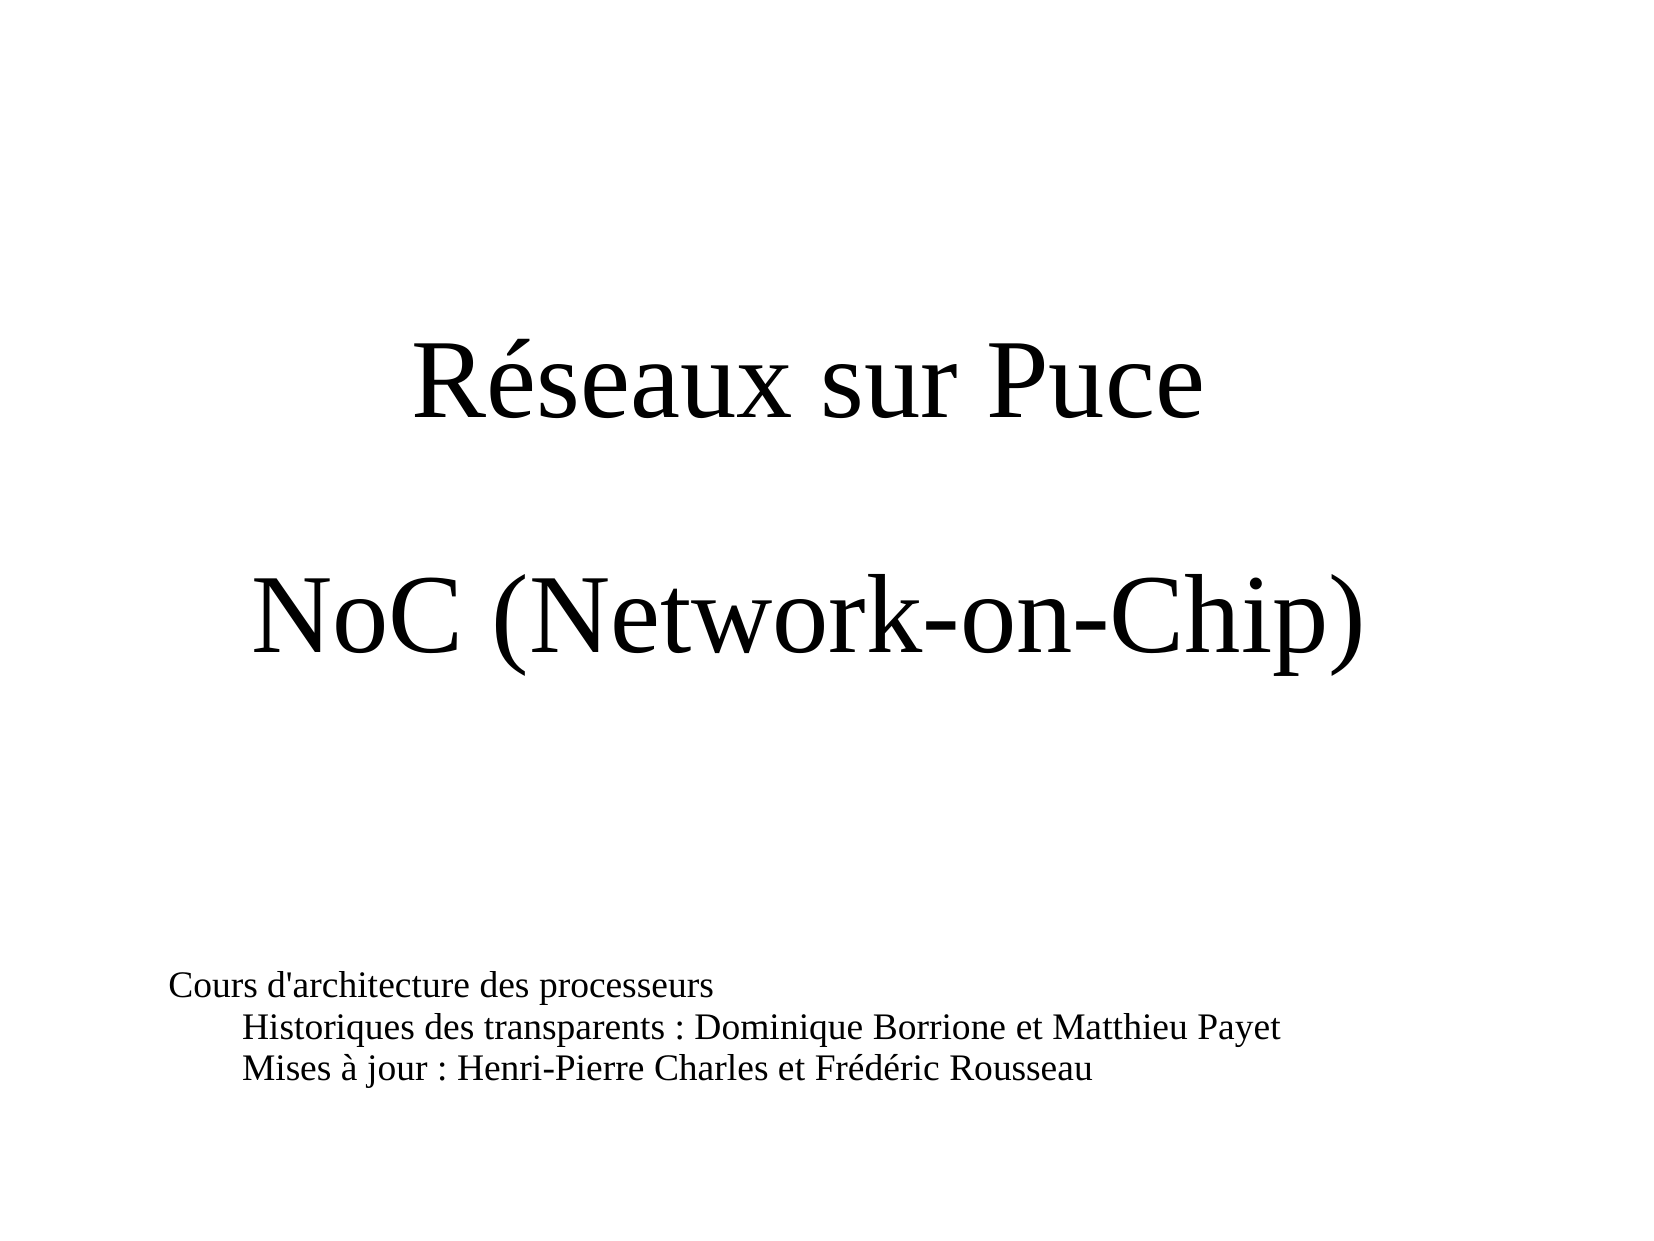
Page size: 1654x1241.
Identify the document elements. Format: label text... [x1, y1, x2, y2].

title Réseaux sur Puce NoC (Network-on-Chip) [236, 297, 1477, 875]
text_box Cours d'architecture des processeurs Historiques des transparents : Dominique Borrione et Matthieu Payet Mises à jour : Henri-Pierre Charles et Frédéric Rousseau [153, 956, 1583, 1097]
